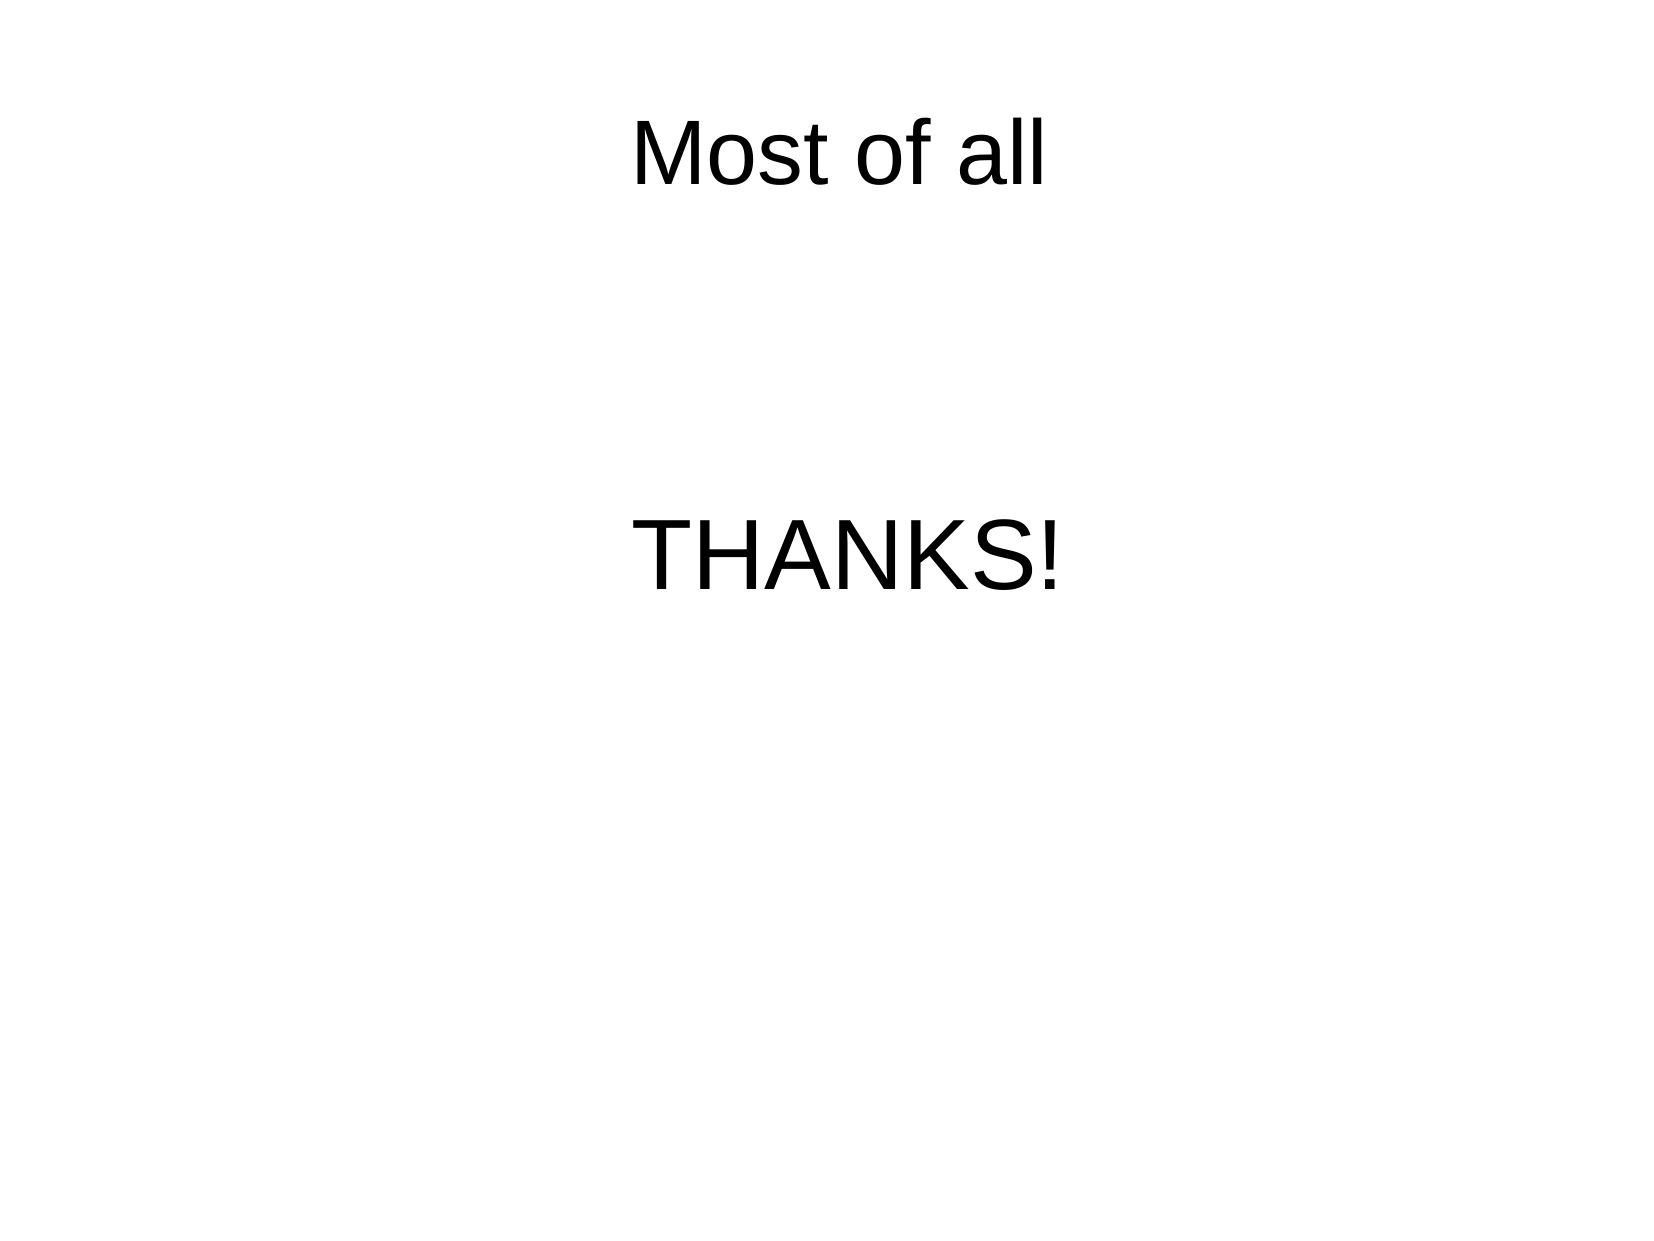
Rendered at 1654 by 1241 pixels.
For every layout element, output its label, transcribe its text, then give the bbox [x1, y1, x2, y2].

title Most of all [82, 49, 1571, 257]
list THANKS! [82, 290, 1571, 1010]
